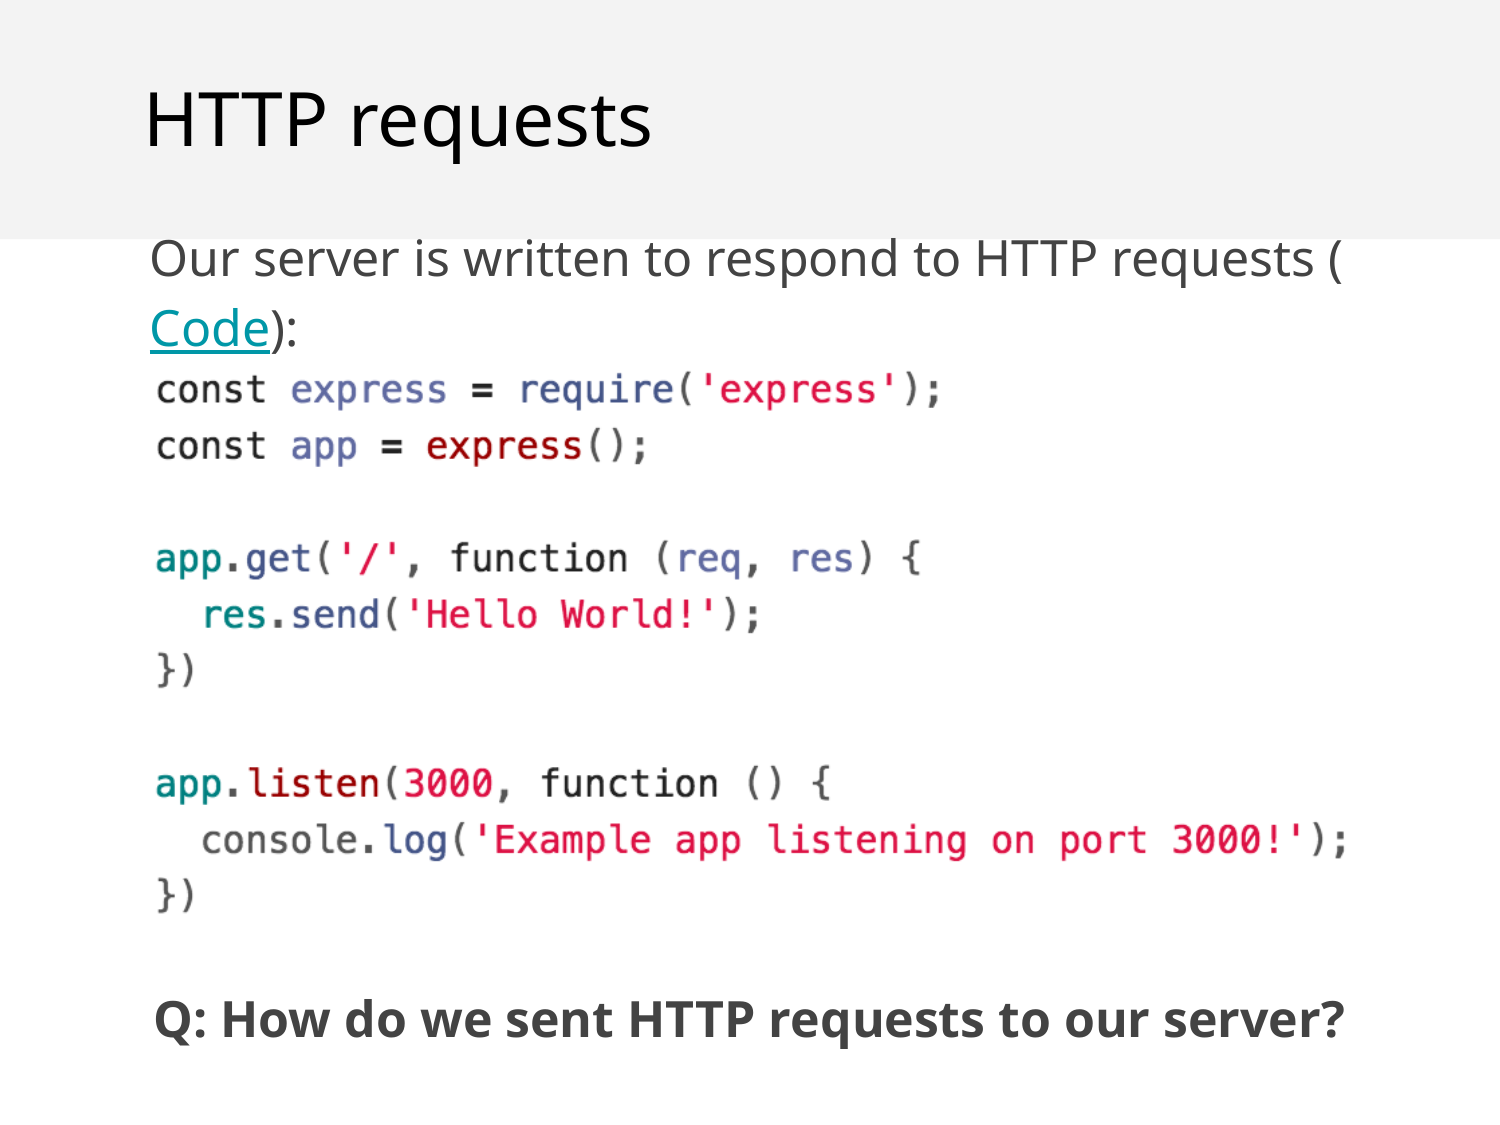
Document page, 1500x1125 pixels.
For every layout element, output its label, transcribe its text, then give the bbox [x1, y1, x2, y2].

title HTTP requests [128, 56, 1372, 183]
picture [128, 349, 1372, 939]
list Q: How do we sent HTTP requests to our server? [138, 963, 1382, 1125]
list Our server is written to respond to HTTP requests (Code): [134, 202, 1378, 371]
